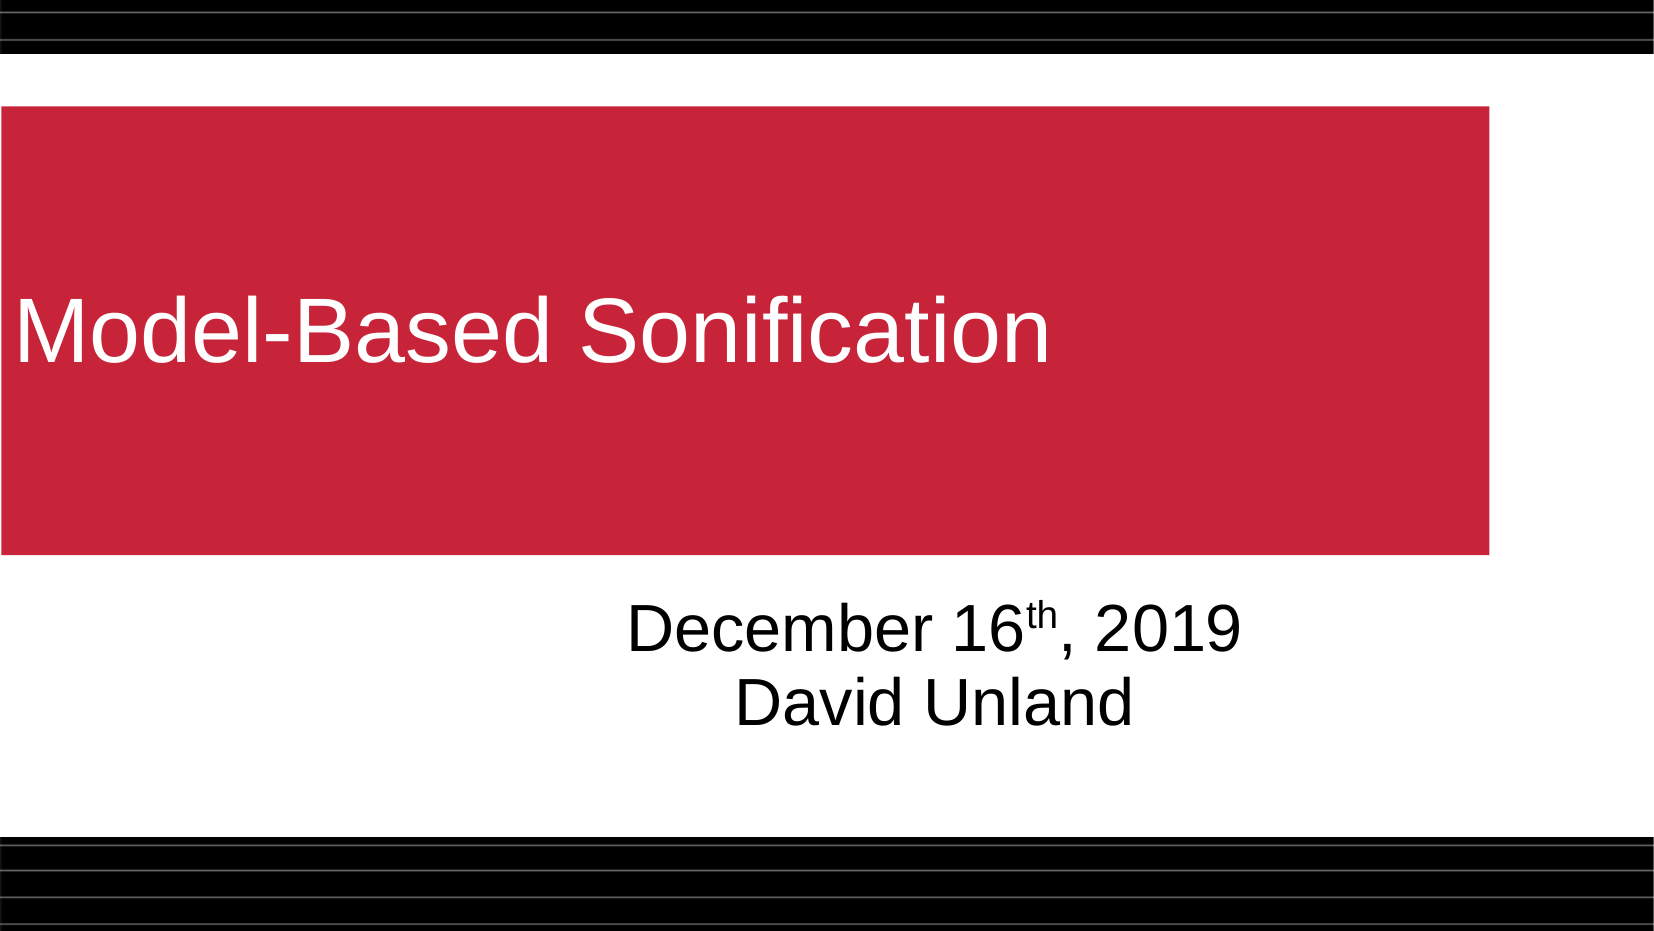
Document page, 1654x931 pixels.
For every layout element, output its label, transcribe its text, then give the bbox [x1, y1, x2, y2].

subtitle December 16th, 2019 David Unland [625, 590, 1489, 804]
title Model-Based Sonification [1, 106, 1490, 556]
picture [0, 837, 1654, 931]
picture [0, 0, 1654, 54]
